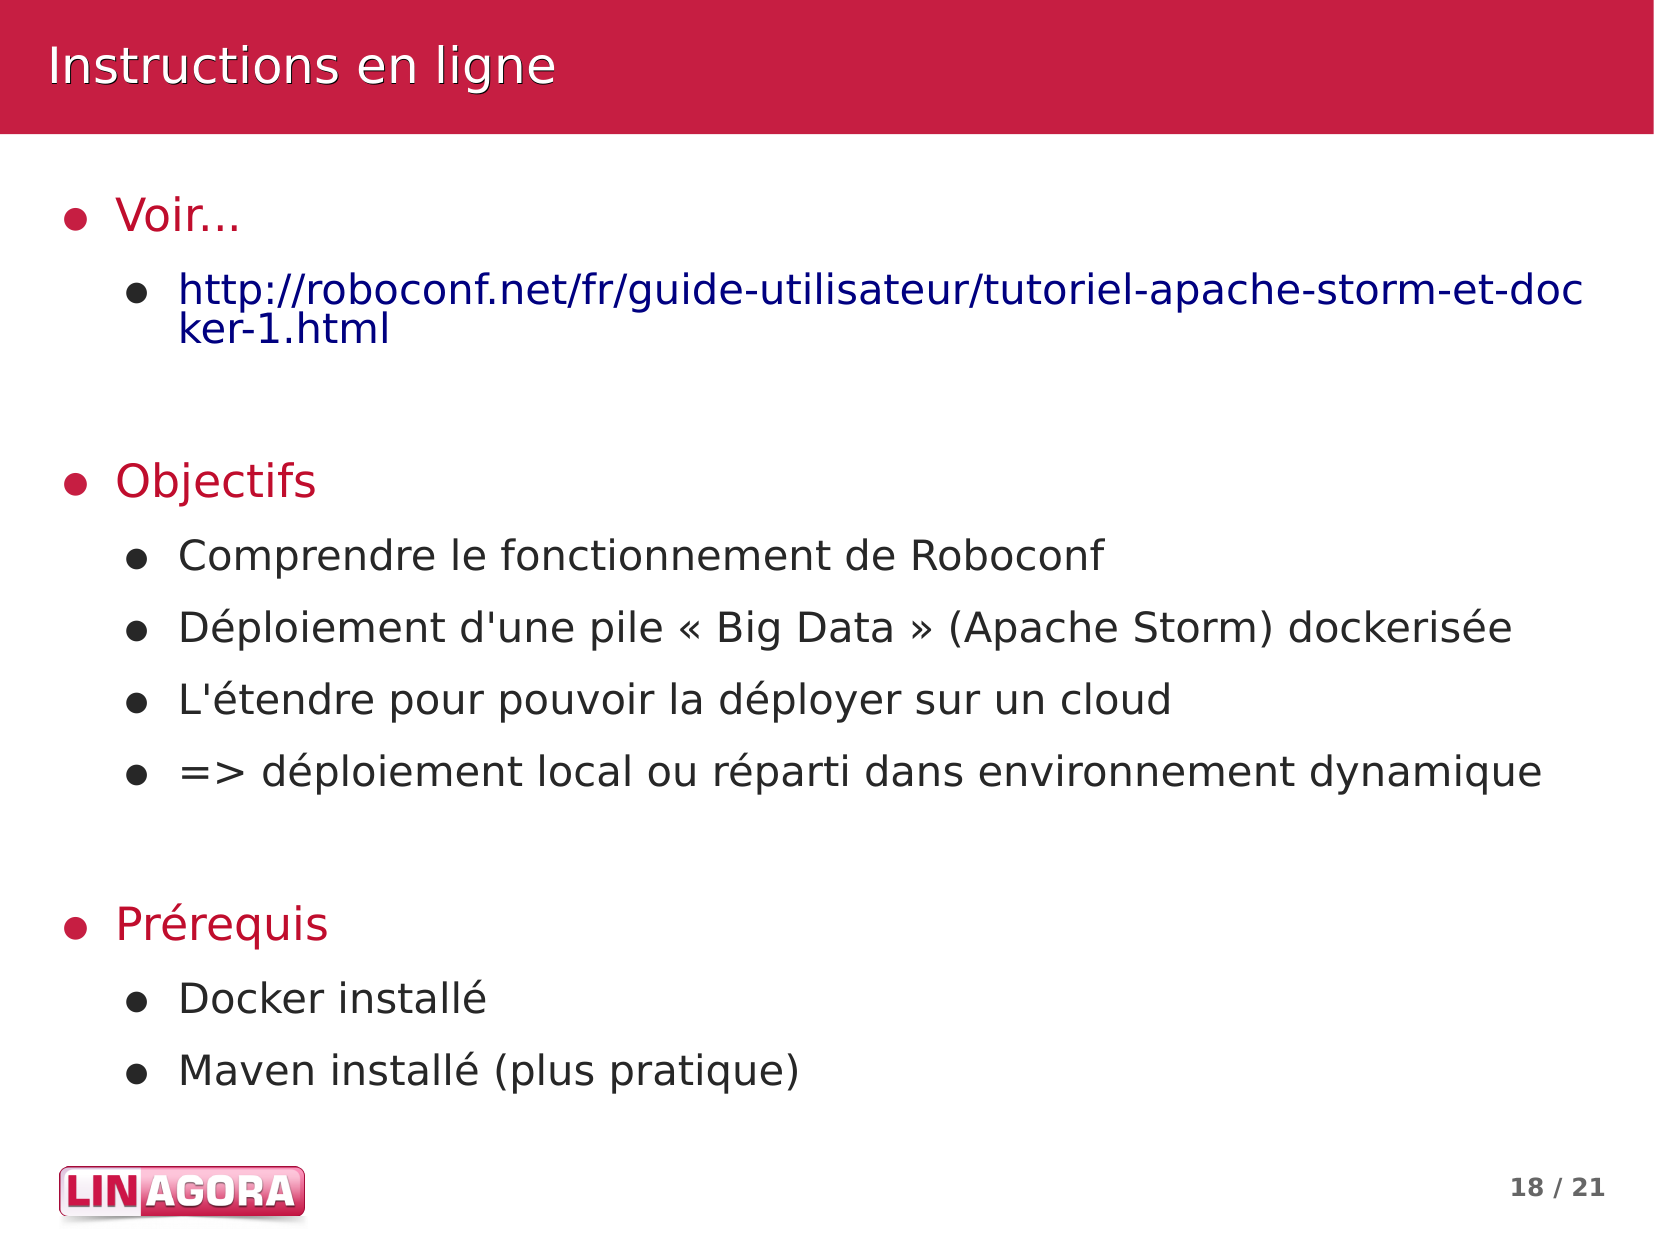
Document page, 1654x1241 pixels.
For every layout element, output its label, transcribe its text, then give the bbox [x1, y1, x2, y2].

picture [59, 1166, 308, 1229]
list Voir... http://roboconf.net/fr/guide-utilisateur/tutoriel-apache-storm-et-docker-1.html Objectifs Comprendre le fonctionnement de Roboconf Déploiement d'une pile « Big Data » (Apache Storm) dockerisée L'étendre pour pouvoir la déployer sur un cloud => déploiement local ou réparti dans environnement dynamique Prérequis Docker installé Maven installé (plus pratique) [45, 188, 1606, 1134]
title Instructions en ligne [47, 7, 1624, 126]
